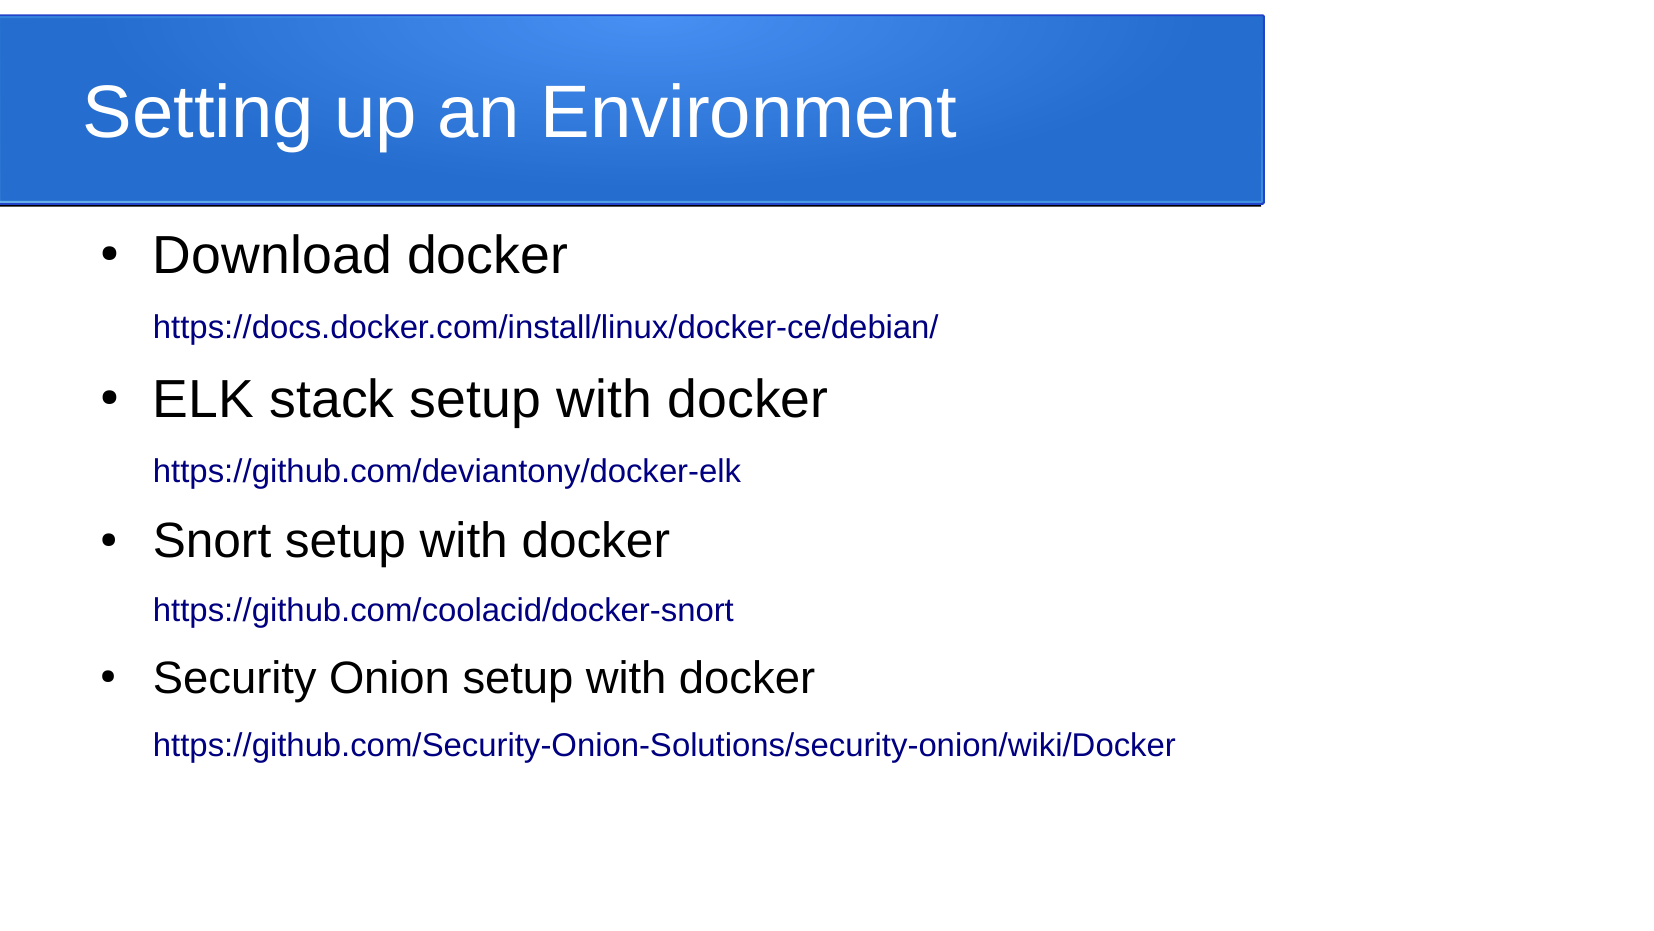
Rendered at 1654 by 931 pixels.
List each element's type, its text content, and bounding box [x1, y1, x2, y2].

list Download docker https://docs.docker.com/install/linux/docker-ce/debian/ ELK stack setup with docker https://github.com/deviantony/docker-elk Snort setup with docker https://github.com/coolacid/docker-snort Security Onion setup with docker https://github.com/Security-Onion-Solutions/security-onion/wiki/Docker [82, 224, 1571, 764]
title Setting up an Environment [82, 35, 1235, 189]
